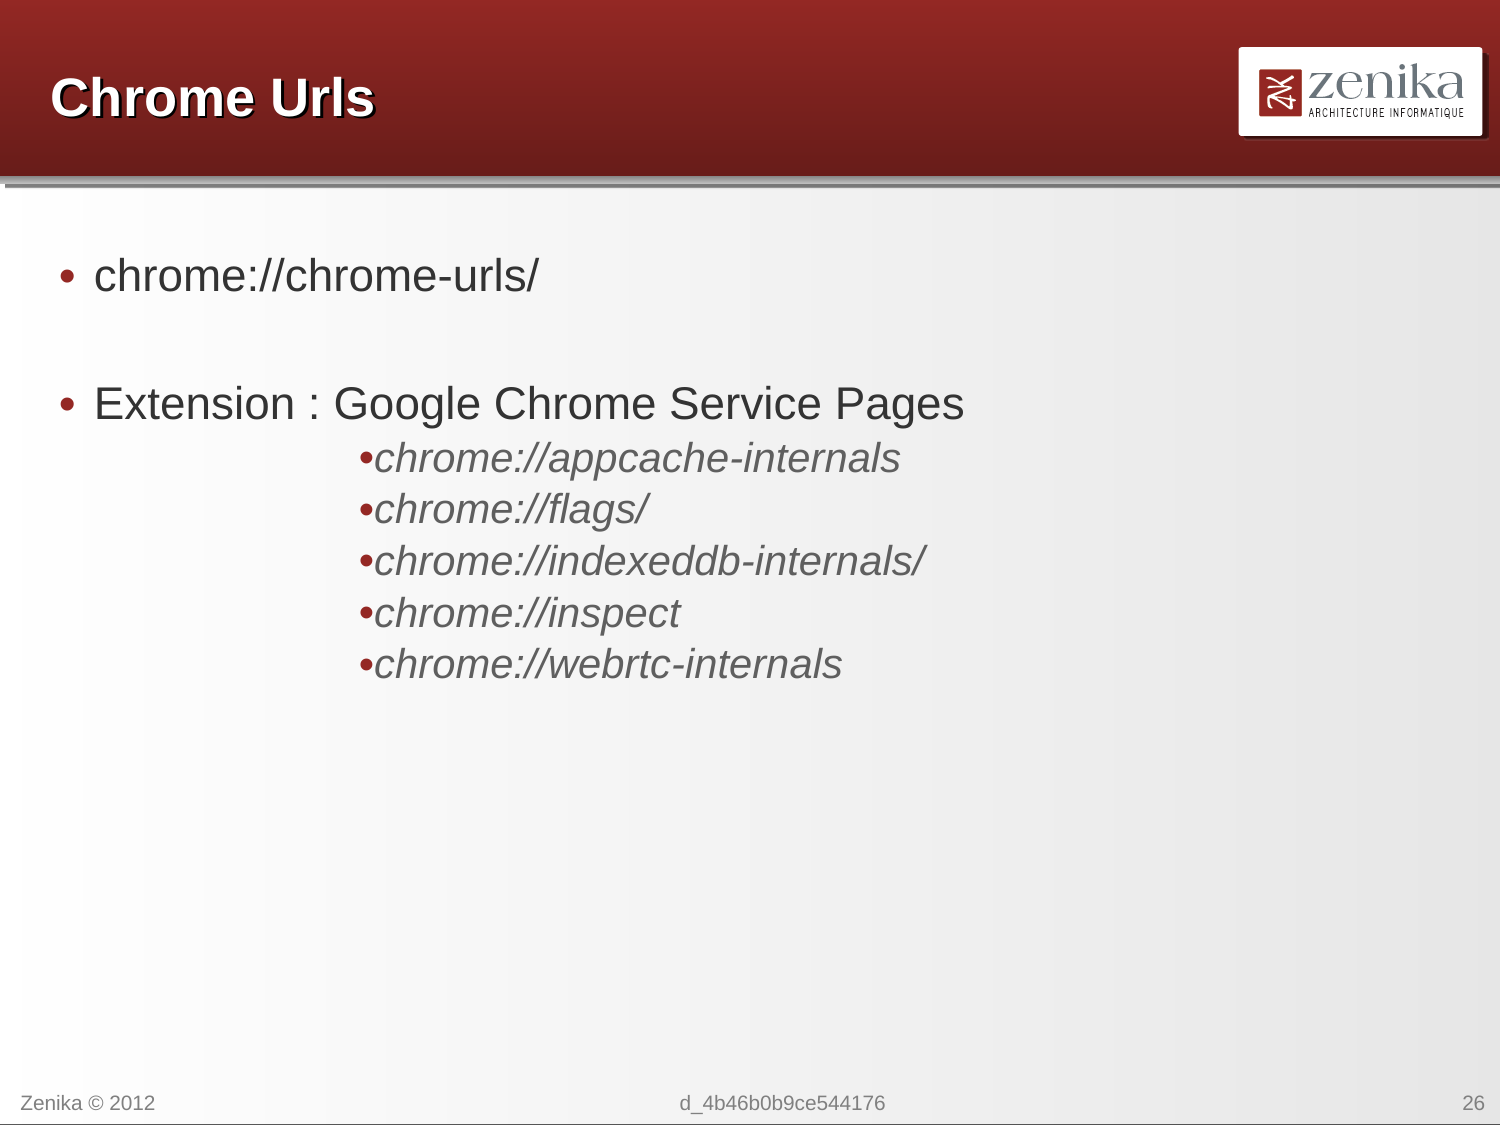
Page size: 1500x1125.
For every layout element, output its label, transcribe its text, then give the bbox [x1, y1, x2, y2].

list chrome://chrome-urls/ Extension : Google Chrome Service Pages chrome://appcache-internals chrome://flags/ chrome://indexeddb-internals/ chrome://inspect chrome://webrtc-internals [59, 249, 1447, 1079]
title Chrome Urls [50, 15, 1206, 180]
picture [1257, 58, 1464, 125]
